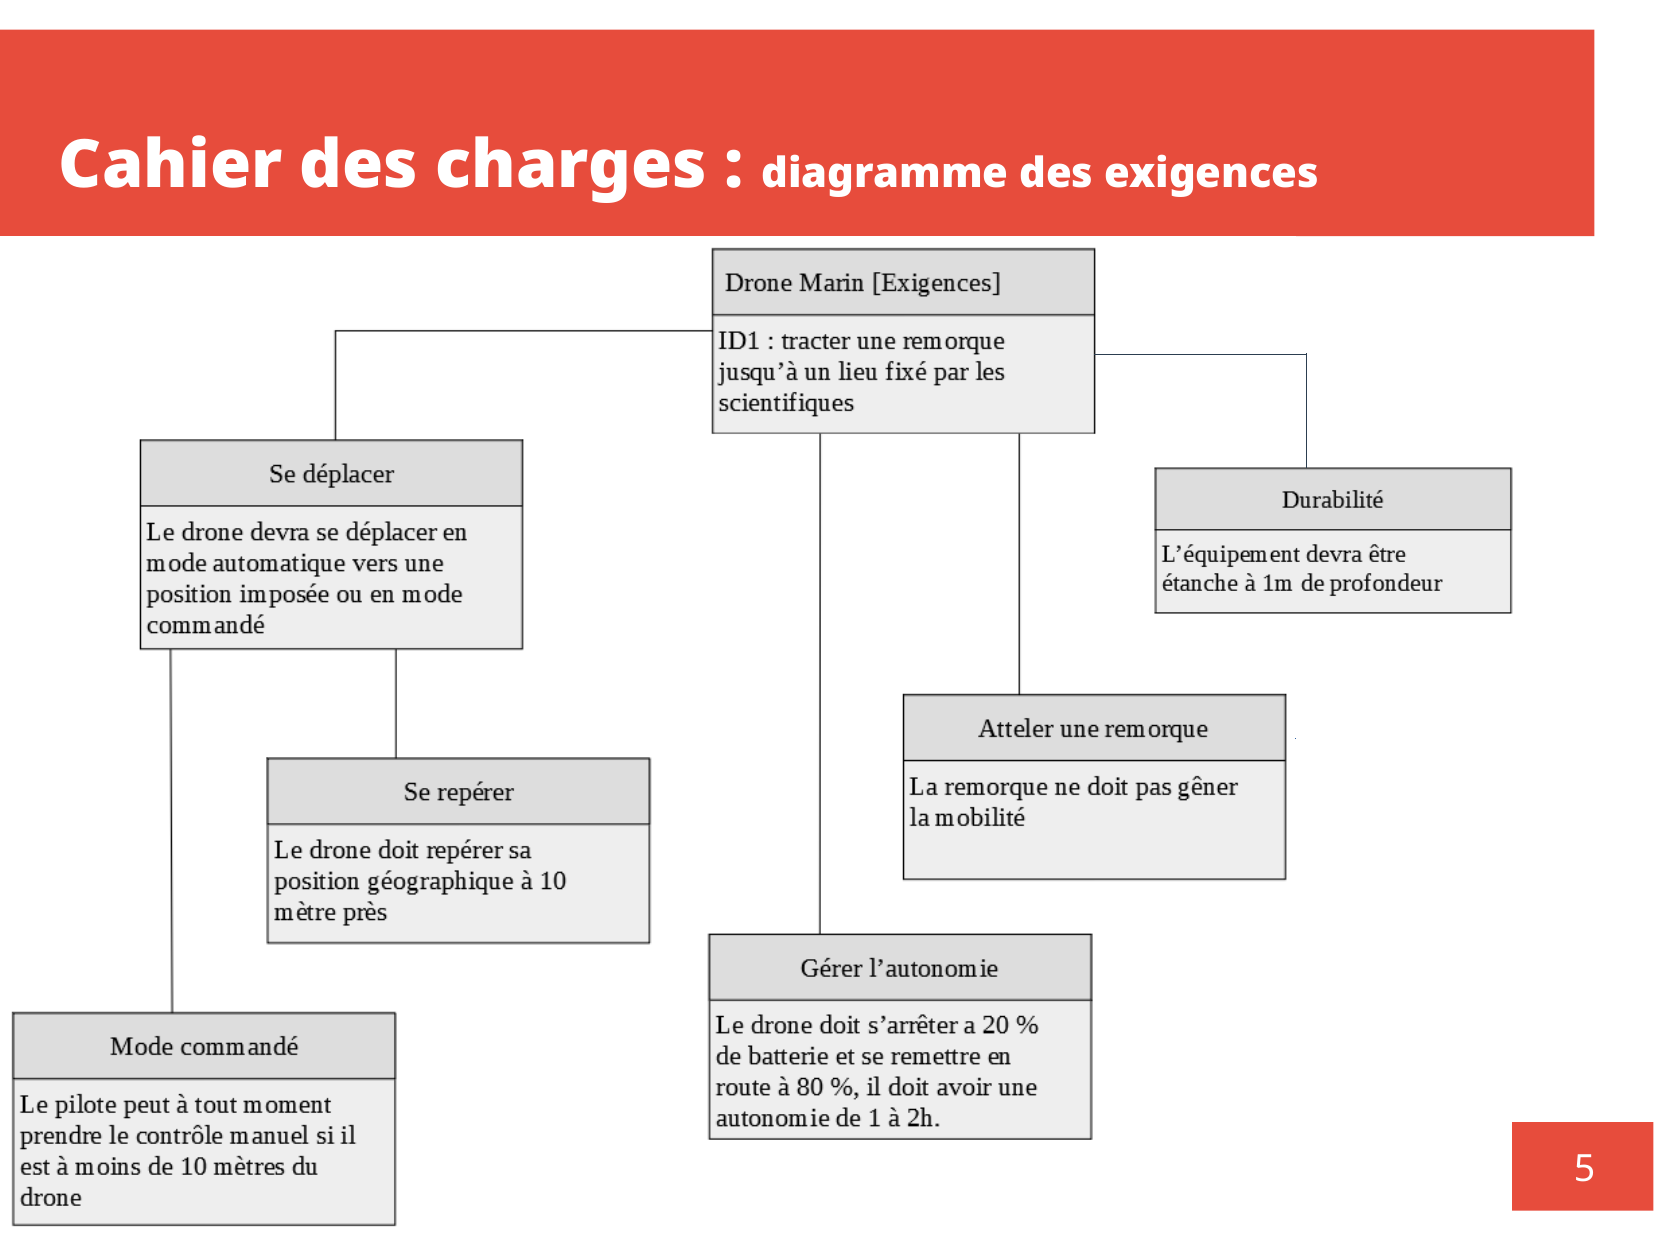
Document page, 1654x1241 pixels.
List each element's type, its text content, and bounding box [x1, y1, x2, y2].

text_box 5 [1559, 1133, 1619, 1196]
picture [0, 236, 1524, 1241]
title Cahier des charges : diagramme des exigences [59, 59, 1595, 207]
